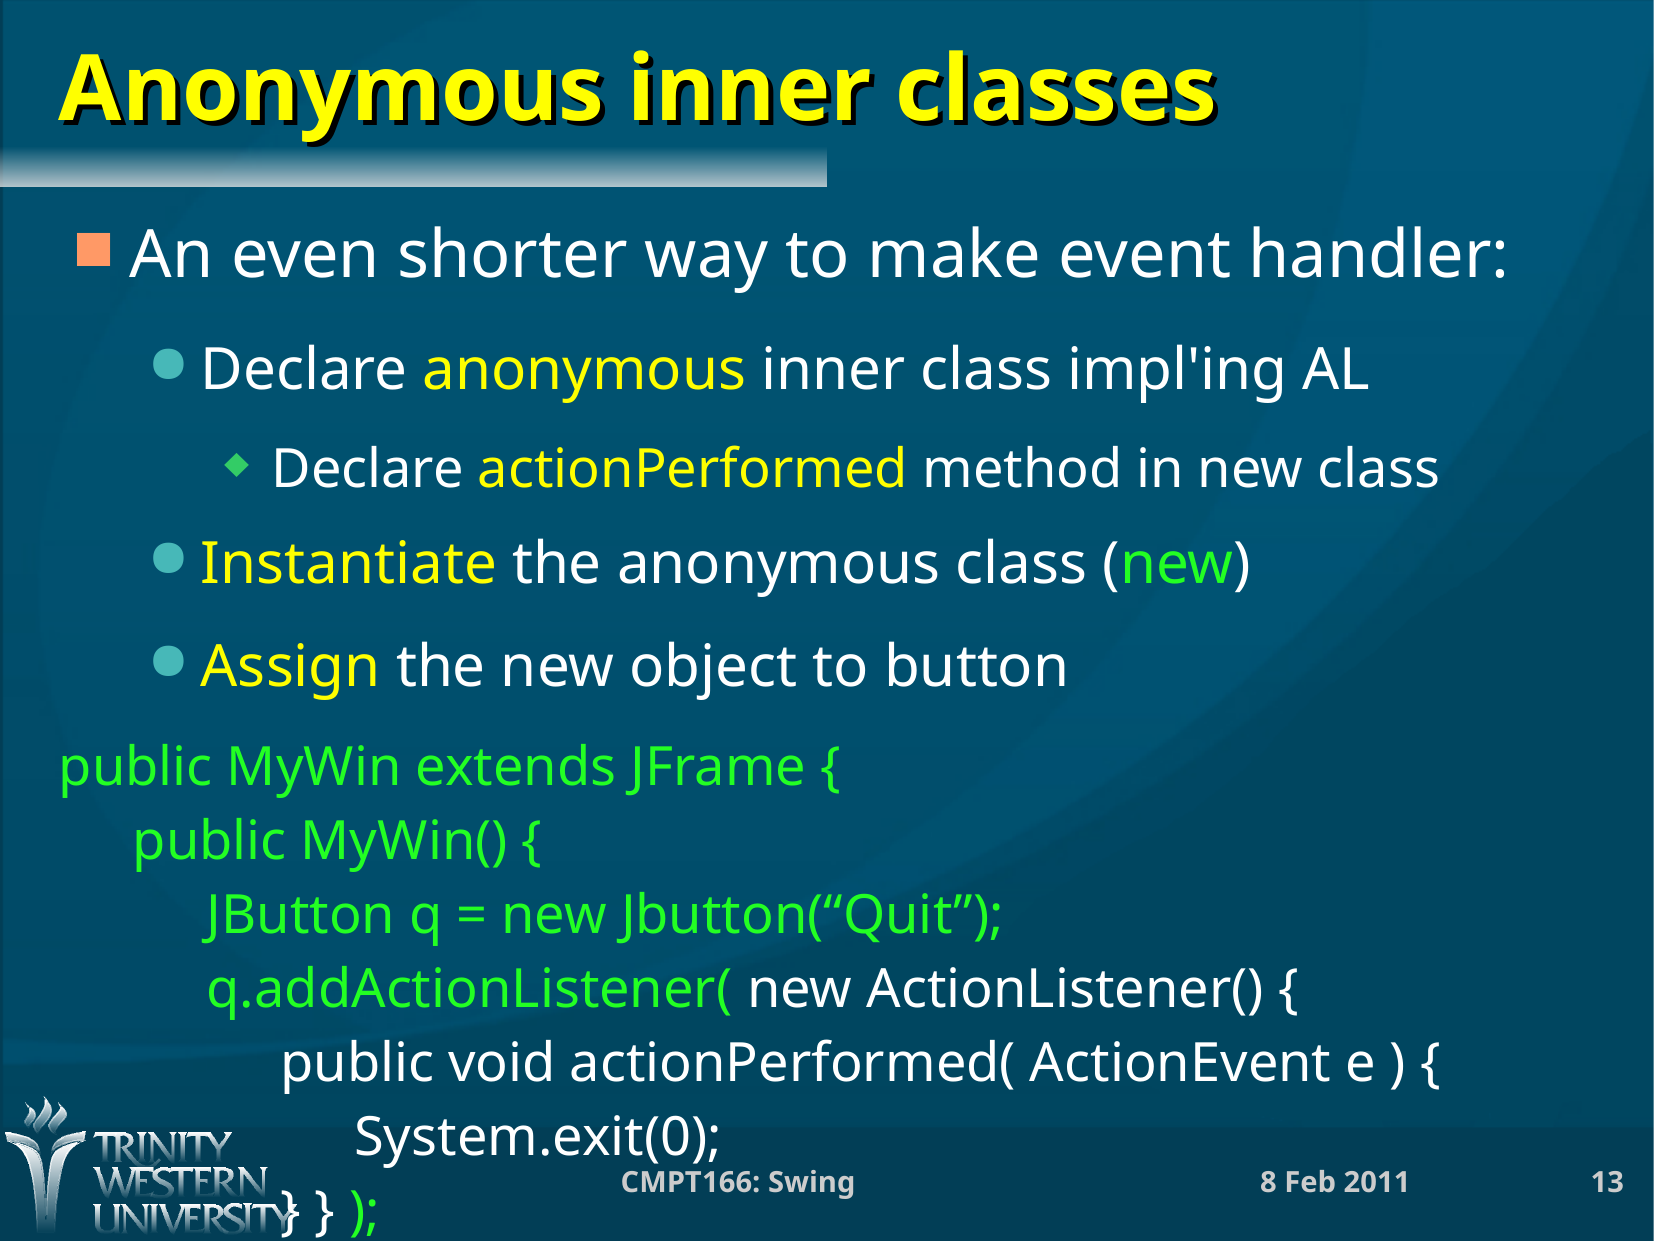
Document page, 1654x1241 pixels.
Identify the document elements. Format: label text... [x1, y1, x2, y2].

picture [38, 1227, 54, 1232]
title Anonymous inner classes [59, 19, 1595, 148]
list An even shorter way to make event handler: Declare anonymous inner class impl'ing AL Declare actionPerformed method in new class Instantiate the anonymous class (new) Assign the new object to button public MyWin extends JFrame { public MyWin() { JButton q = new Jbutton(“Quit”); q.addActionListener( new ActionListener() { public void actionPerformed( ActionEvent e ) { System.exit(0); } } ); } [59, 206, 1625, 1173]
